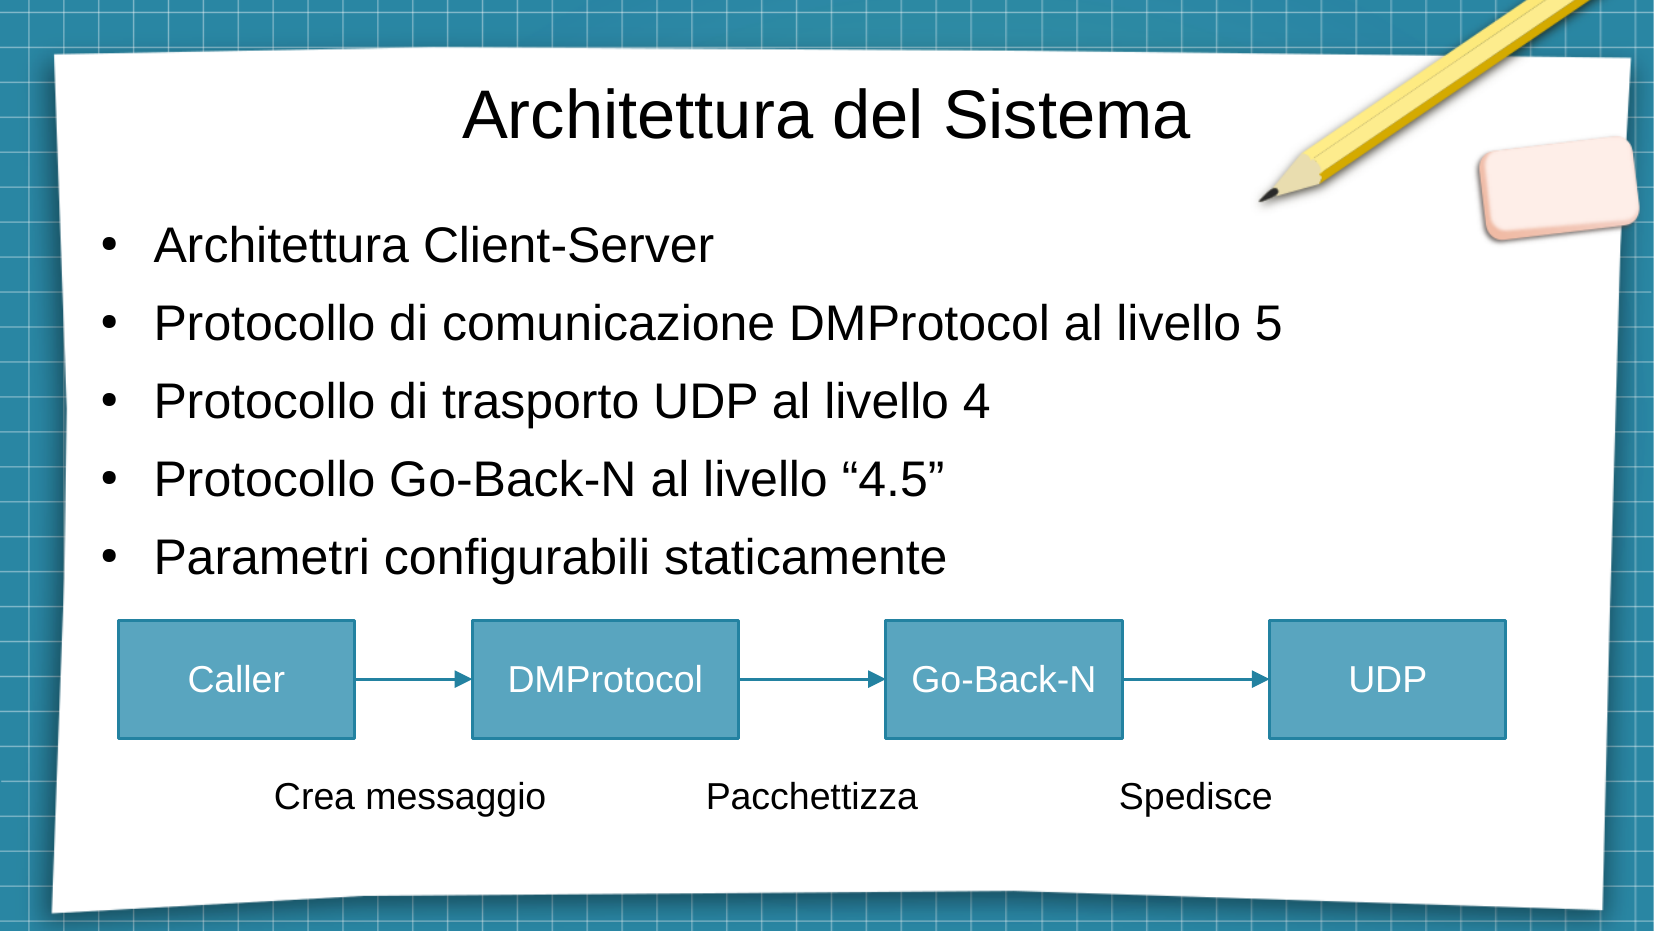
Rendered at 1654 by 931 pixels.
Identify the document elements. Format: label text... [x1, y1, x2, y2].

text_box Crea messaggio [259, 767, 562, 825]
picture [0, 0, 1654, 931]
text_box DMProtocol [472, 620, 739, 739]
text_box Go-Back-N [885, 620, 1123, 739]
text_box Caller [118, 620, 355, 739]
text_box UDP [1269, 620, 1506, 739]
list Architettura Client-Server Protocollo di comunicazione DMProtocol al livello 5 Protocollo di trasporto UDP al livello 4 Protocollo Go-Back-N al livello “4.5” Parametri configurabili staticamente [82, 217, 1571, 758]
text_box Pacchettizza [679, 767, 945, 827]
title Architettura del Sistema [82, 37, 1571, 193]
text_box Spedisce [1062, 767, 1329, 827]
